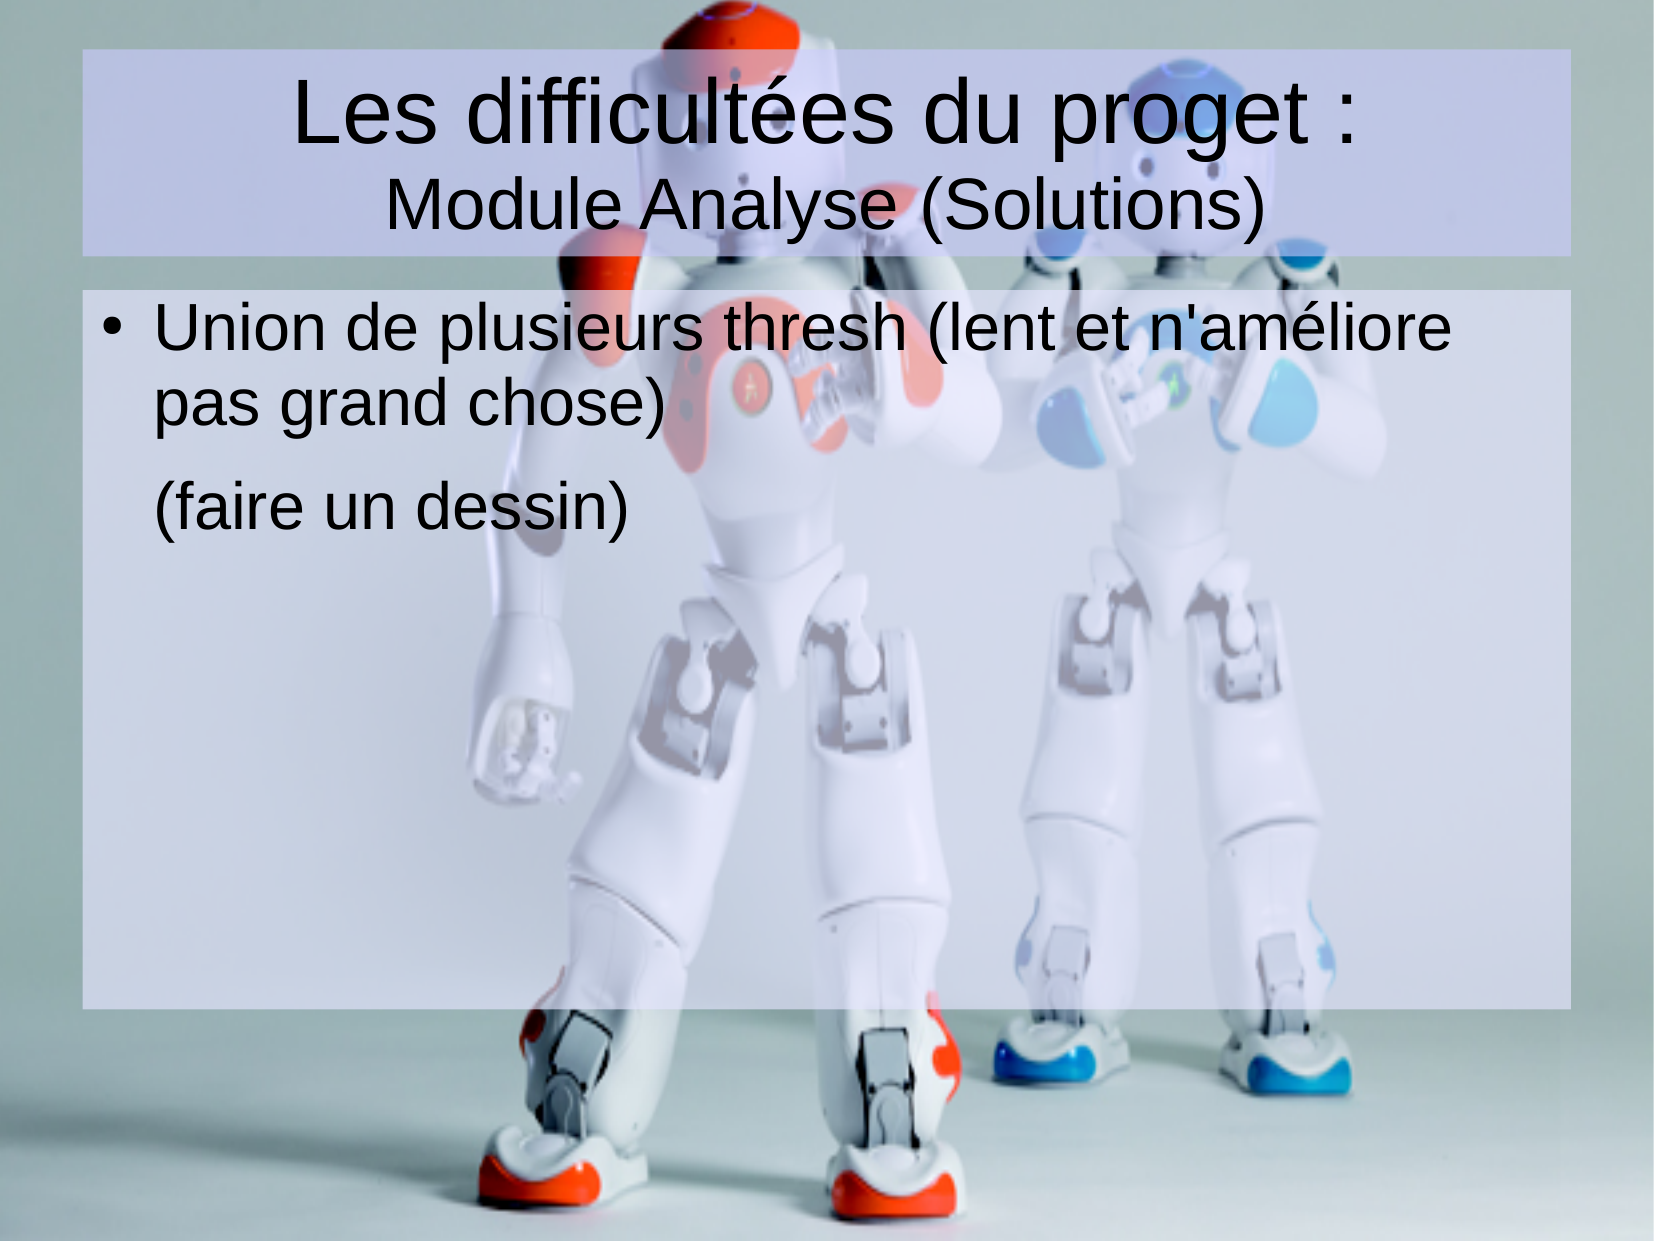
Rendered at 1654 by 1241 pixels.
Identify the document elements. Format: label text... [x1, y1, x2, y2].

list Union de plusieurs thresh (lent et n'améliore pas grand chose) (faire un dessin) [82, 290, 1571, 1010]
title Les difficultées du proget : Module Analyse (Solutions) [82, 49, 1571, 257]
picture [0, 0, 1654, 1241]
